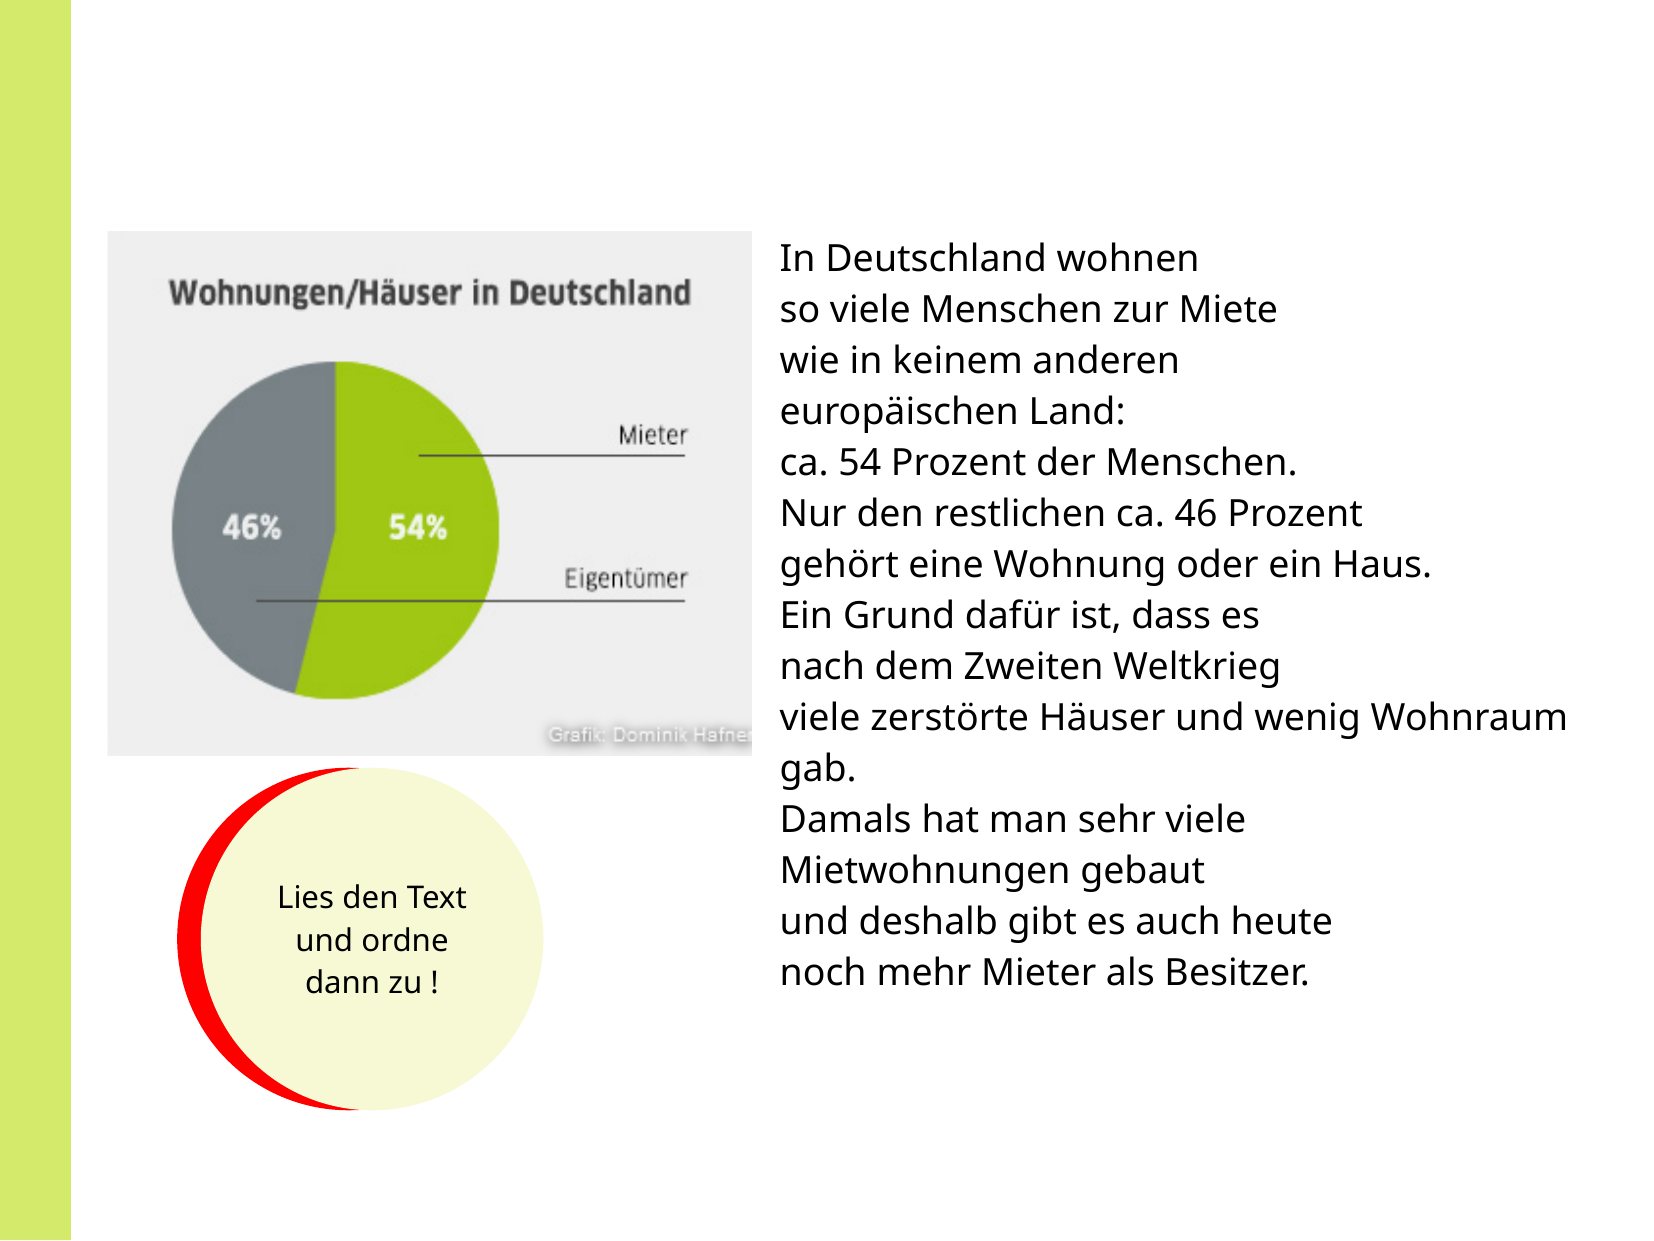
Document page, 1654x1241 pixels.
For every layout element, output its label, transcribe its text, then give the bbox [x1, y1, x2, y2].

picture [106, 231, 752, 756]
text_box Lies den Text und ordne dann zu ! [200, 767, 544, 1111]
text_box [0, 0, 71, 1241]
text_box [177, 767, 359, 1111]
title In Deutschland wohnen so viele Menschen zur Miete wie in keinem anderen europäischen Land: ca. 54 Prozent der Menschen. Nur den restlichen ca. 46 Prozent gehört eine Wohnung oder ein Haus. Ein Grund dafür ist, dass es nach dem Zweiten Weltkrieg viele zerstörte Häuser und wenig Wohnraum gab. Damals hat man sehr viele Mietwohnungen gebaut und deshalb gibt es auch heute noch mehr Mieter als Besitzer. [779, 0, 1654, 1229]
